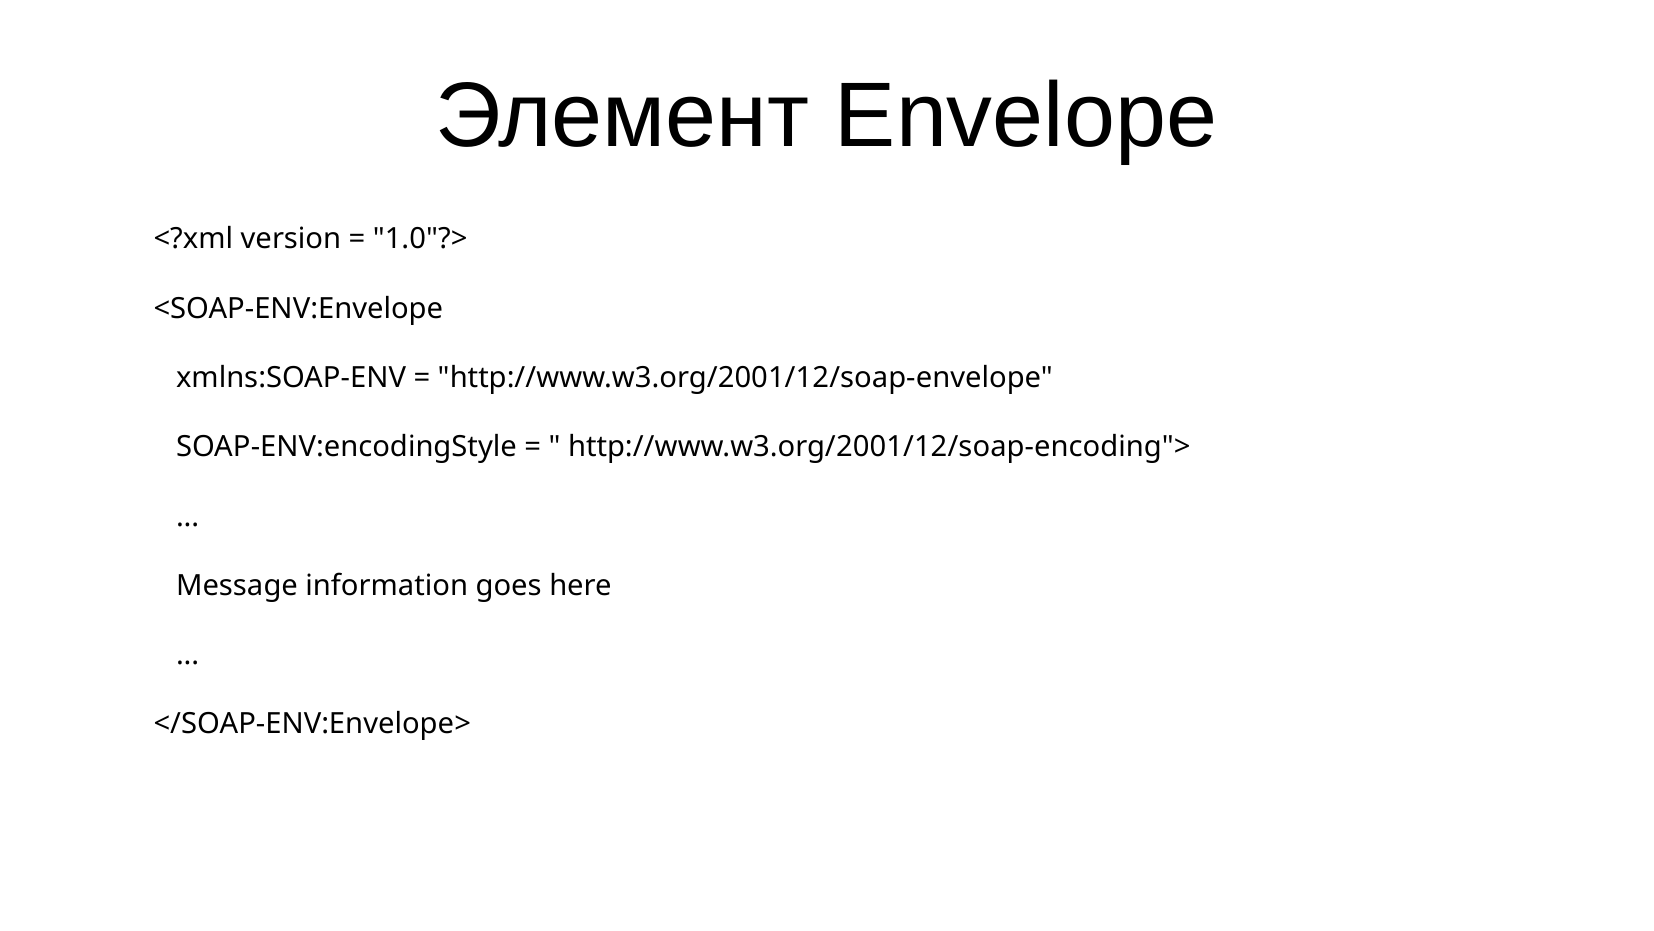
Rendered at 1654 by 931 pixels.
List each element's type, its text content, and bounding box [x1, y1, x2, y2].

list <?xml version = "1.0"?> <SOAP-ENV:Envelope xmlns:SOAP-ENV = "http://www.w3.org/2001/12/soap-envelope" SOAP-ENV:encodingStyle = " http://www.w3.org/2001/12/soap-encoding"> ... Message information goes here ... </SOAP-ENV:Envelope> [82, 217, 1571, 758]
title Элемент Envelope [82, 37, 1571, 193]
